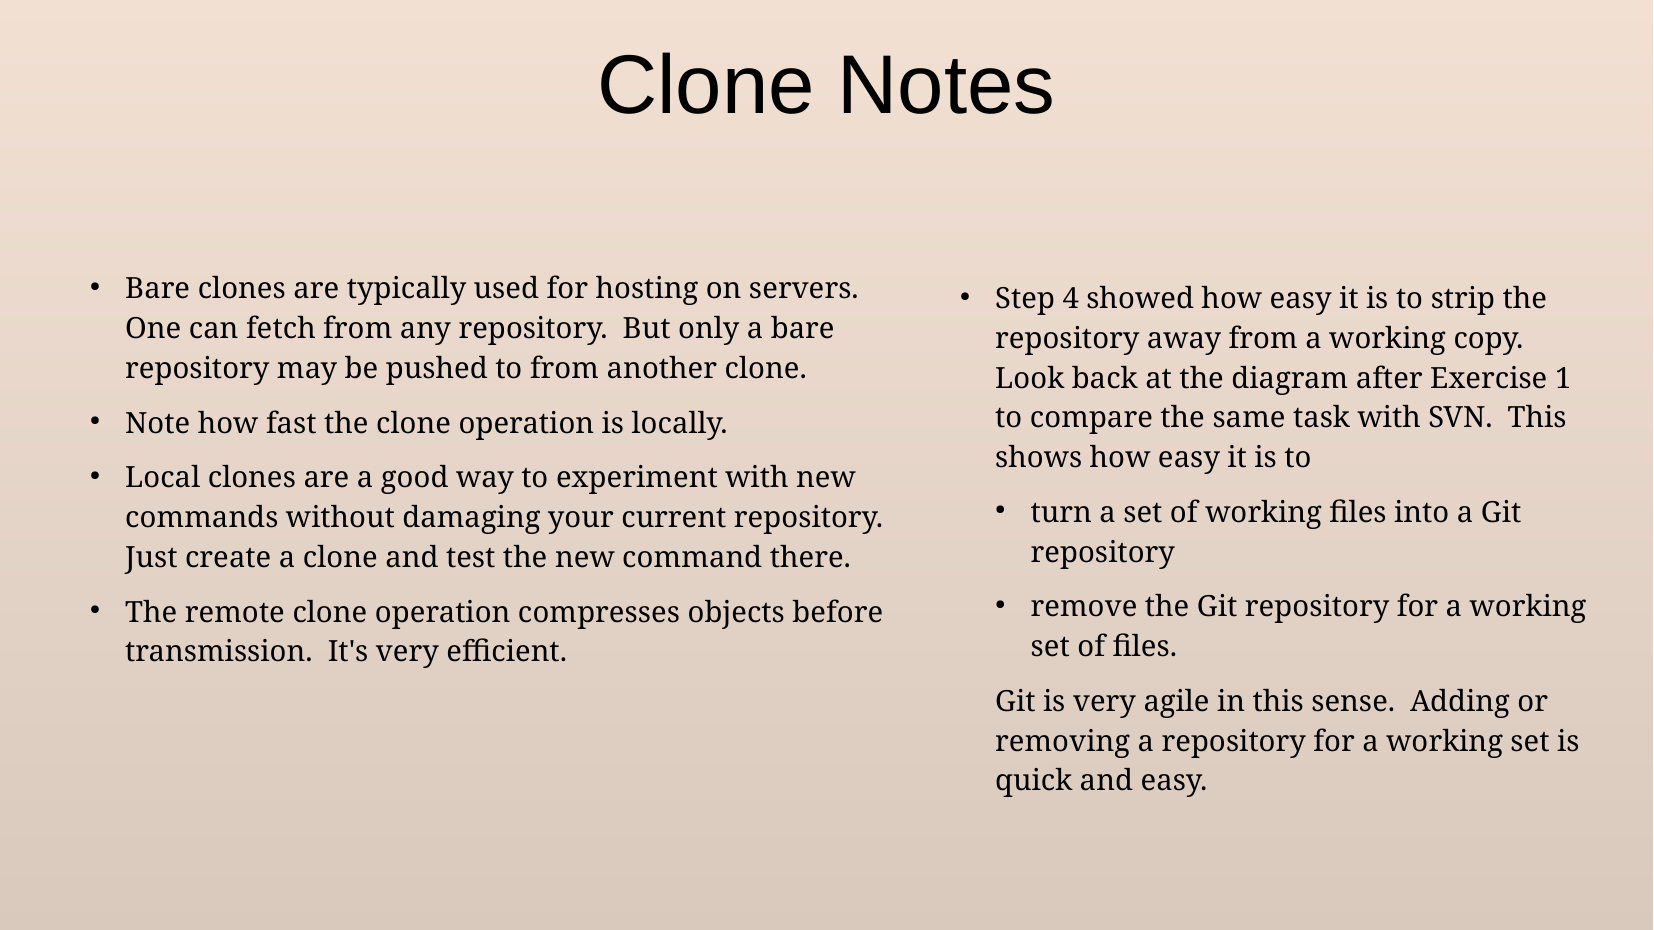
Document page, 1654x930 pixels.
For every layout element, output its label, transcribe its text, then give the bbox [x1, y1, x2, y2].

text_box Step 4 showed how easy it is to strip the repository away from a working copy. Look back at the diagram after Exercise 1 to compare the same task with SVN. This shows how easy it is to turn a set of working files into a Git repository remove the Git repository for a working set of files. Git is very agile in this sense. Adding or removing a repository for a working set is quick and easy. [945, 269, 1621, 627]
title Clone Notes [82, 19, 1571, 151]
text_box Bare clones are typically used for hosting on servers. One can fetch from any repository. But only a bare repository may be pushed to from another clone. Note how fast the clone operation is locally. Local clones are a good way to experiment with new commands without damaging your current repository. Just create a clone and test the new command there. The remote clone operation compresses objects before transmission. It's very efficient. [75, 260, 916, 825]
